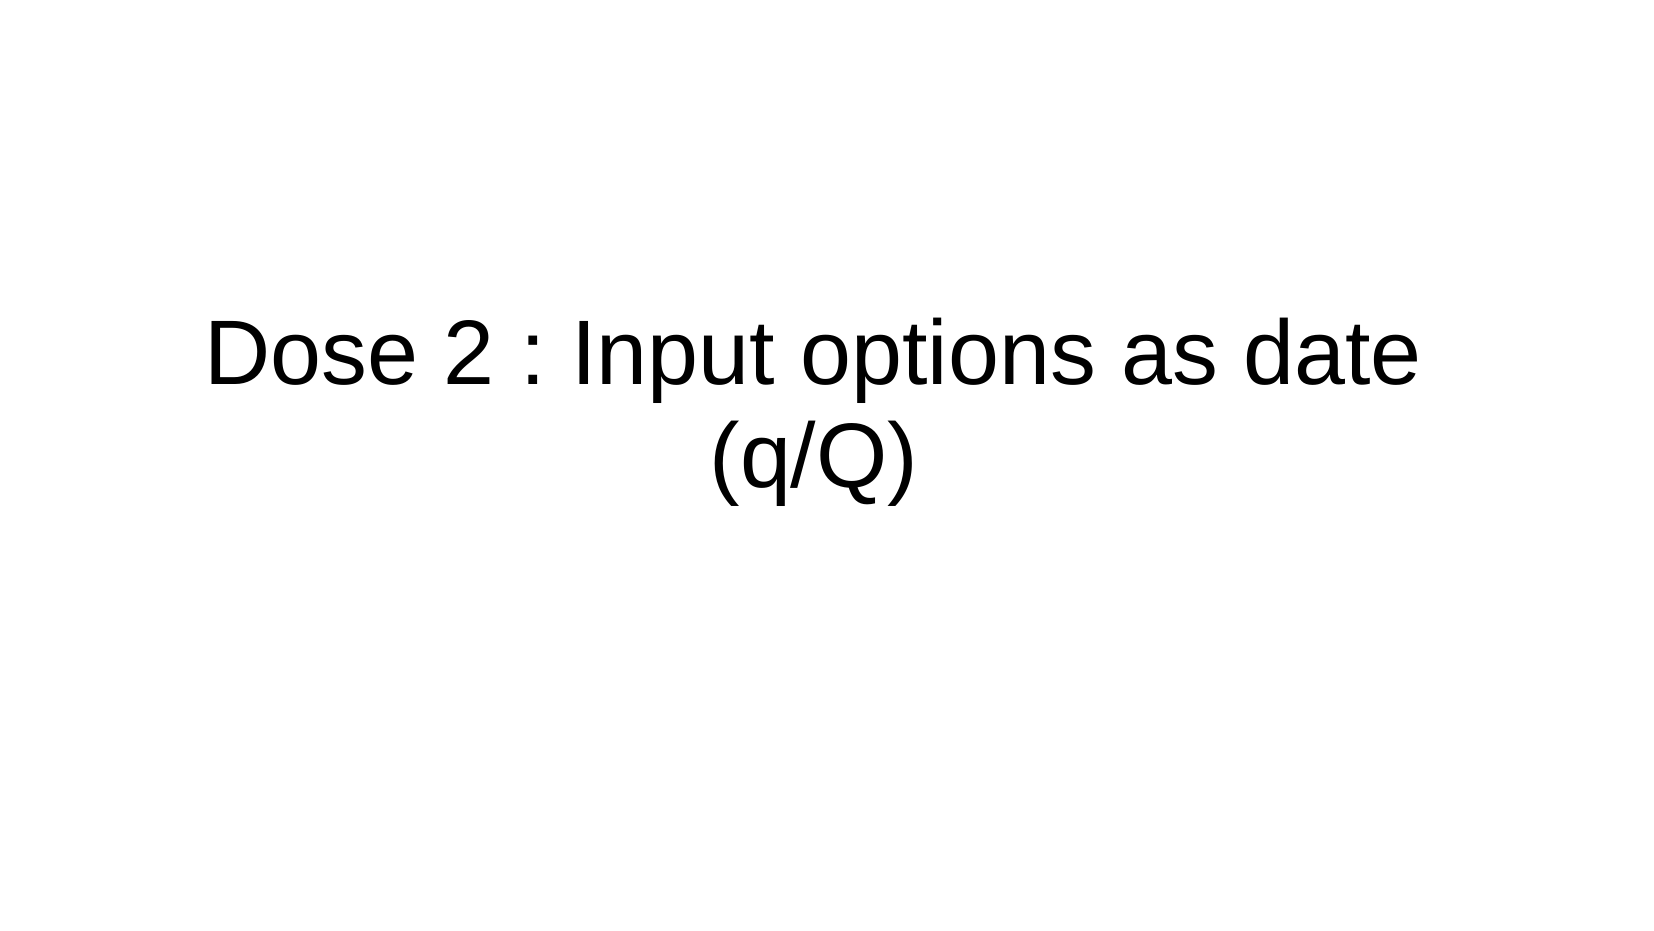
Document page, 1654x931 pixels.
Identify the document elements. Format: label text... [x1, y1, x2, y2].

title Dose 2 : Input options as date (q/Q) [82, 37, 1571, 875]
